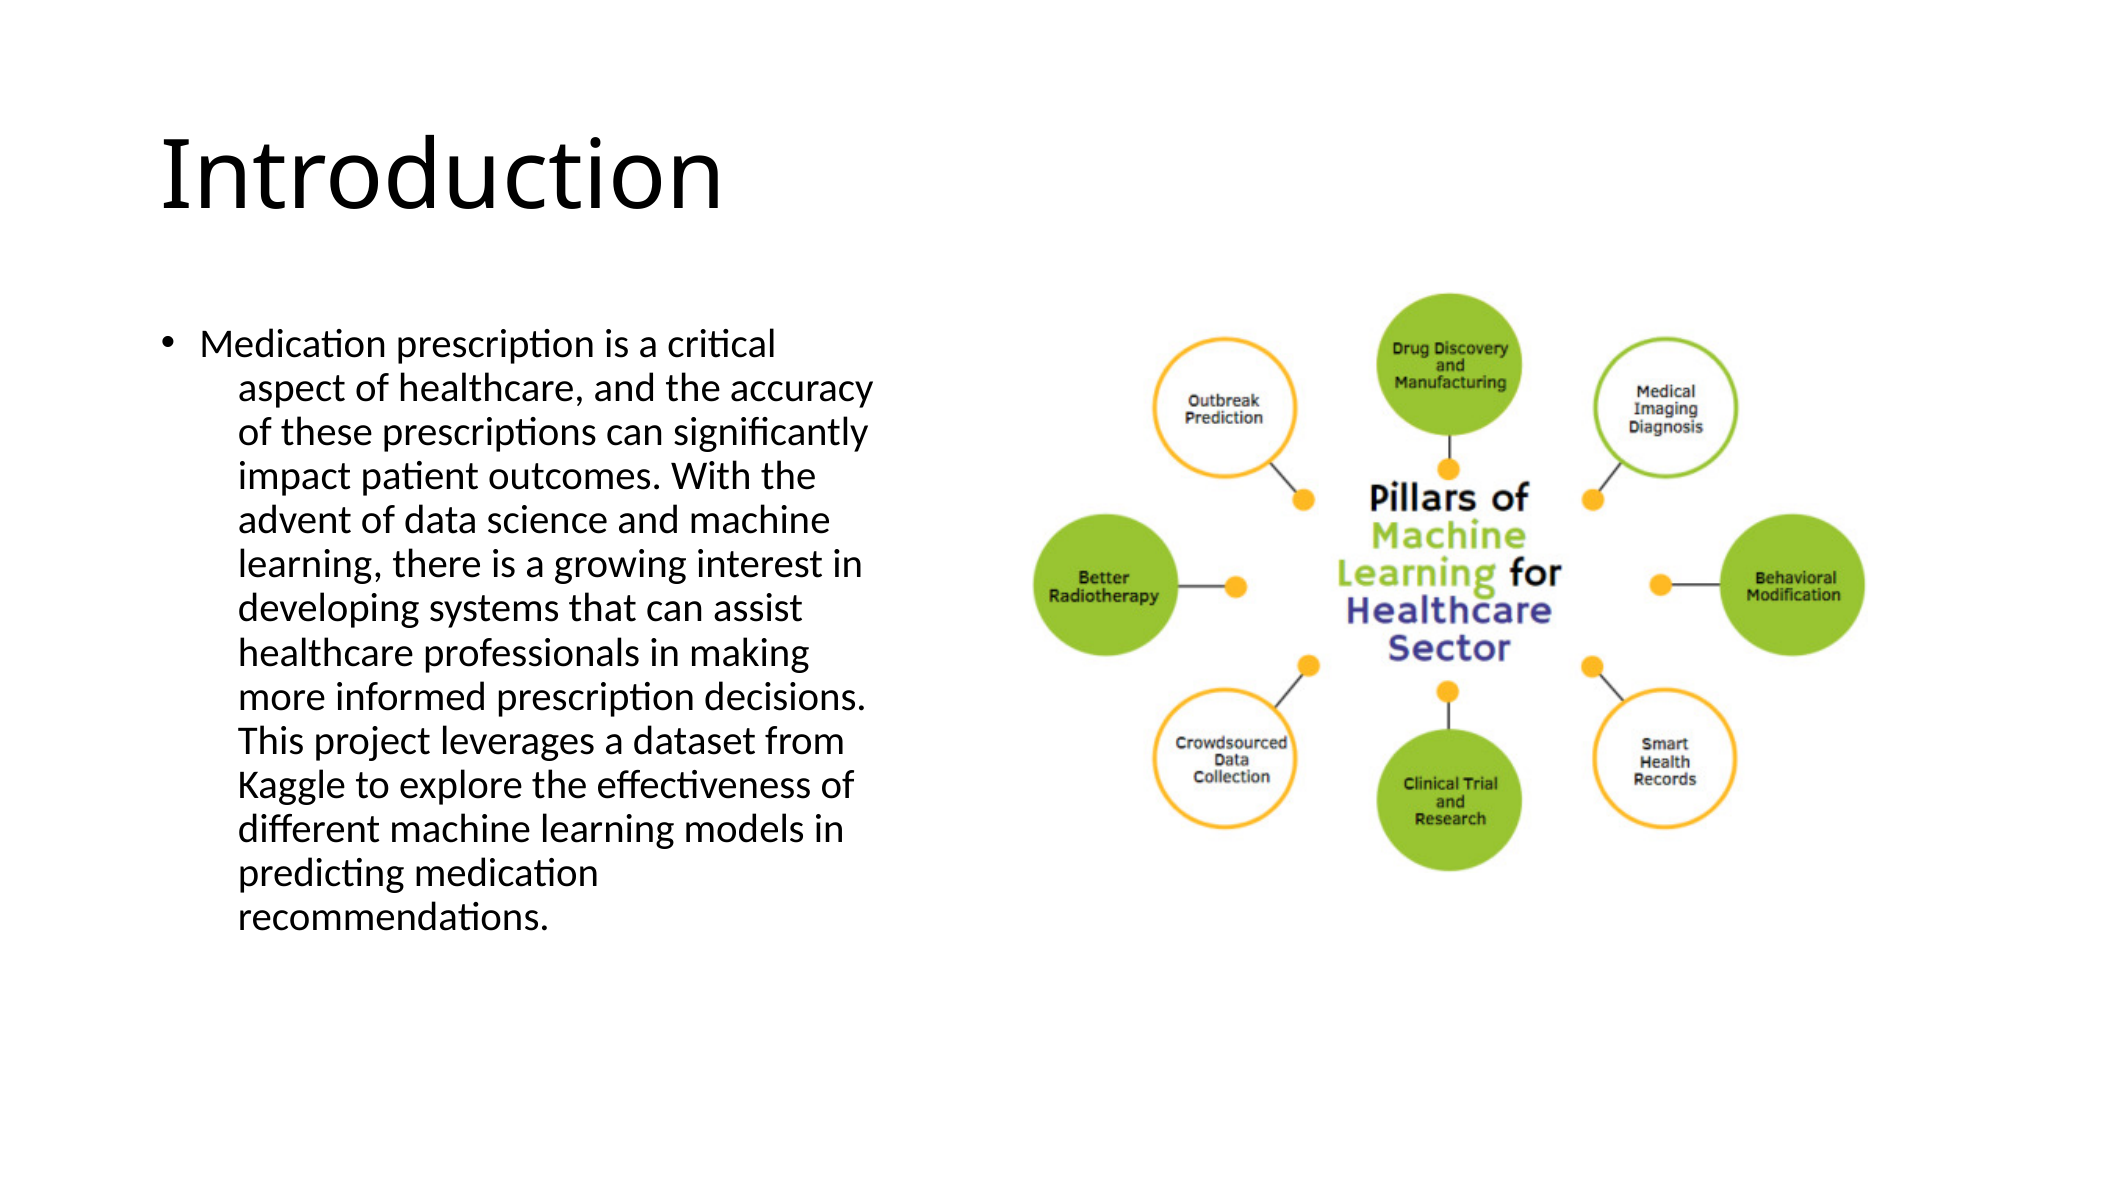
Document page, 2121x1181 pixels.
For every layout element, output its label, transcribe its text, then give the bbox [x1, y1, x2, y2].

picture [1031, 291, 1868, 873]
list Medication prescription is a critical aspect of healthcare, and the accuracy of these prescriptions can significantly impact patient outcomes. With the advent of data science and machine learning, there is a growing interest in developing systems that can assist healthcare professionals in making more informed prescription decisions. This project leverages a dataset from Kaggle to explore the effectiveness of different machine learning models in predicting medication recommendations. [145, 314, 897, 992]
title Introduction [145, 62, 1975, 292]
